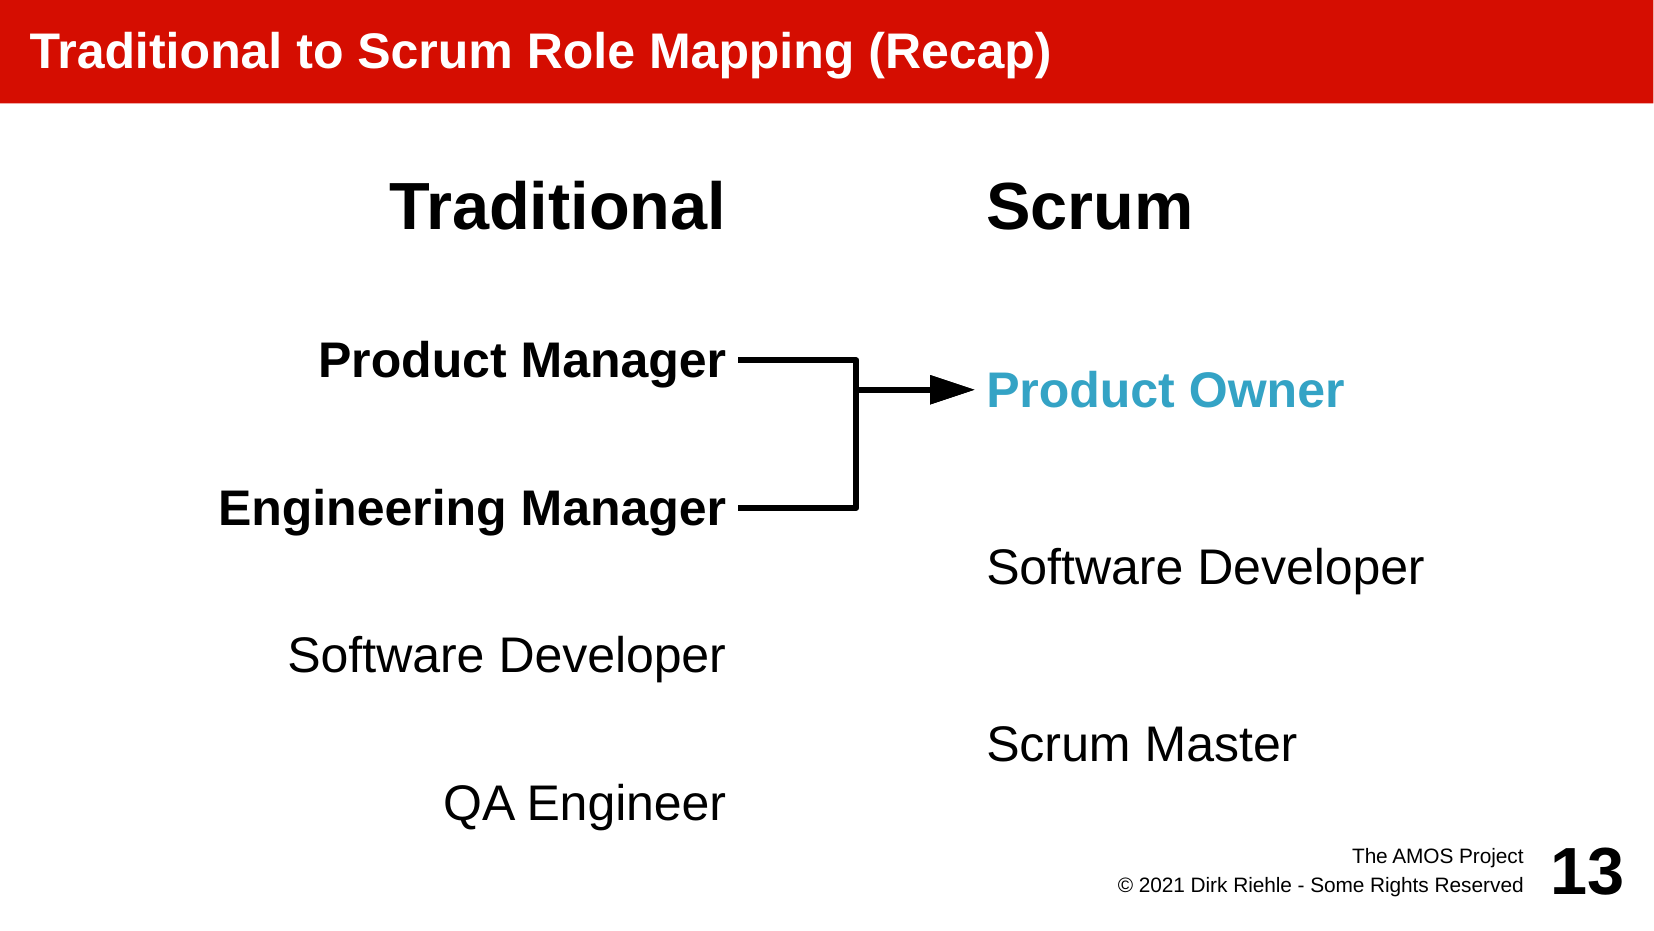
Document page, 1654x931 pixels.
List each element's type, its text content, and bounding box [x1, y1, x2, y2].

text_box Traditional [147, 118, 739, 271]
text_box Software Developer [974, 448, 1625, 686]
text_box Product Owner [974, 271, 1654, 508]
text_box Scrum [974, 118, 1565, 271]
text_box Scrum Master [974, 686, 1565, 863]
text_box QA Engineer [147, 745, 739, 892]
text_box Software Developer [59, 597, 739, 745]
title Traditional to Scrum Role Mapping (Recap) [0, 0, 1654, 104]
text_box Engineering Manager [0, 419, 739, 597]
text_box Product Manager [147, 271, 739, 449]
